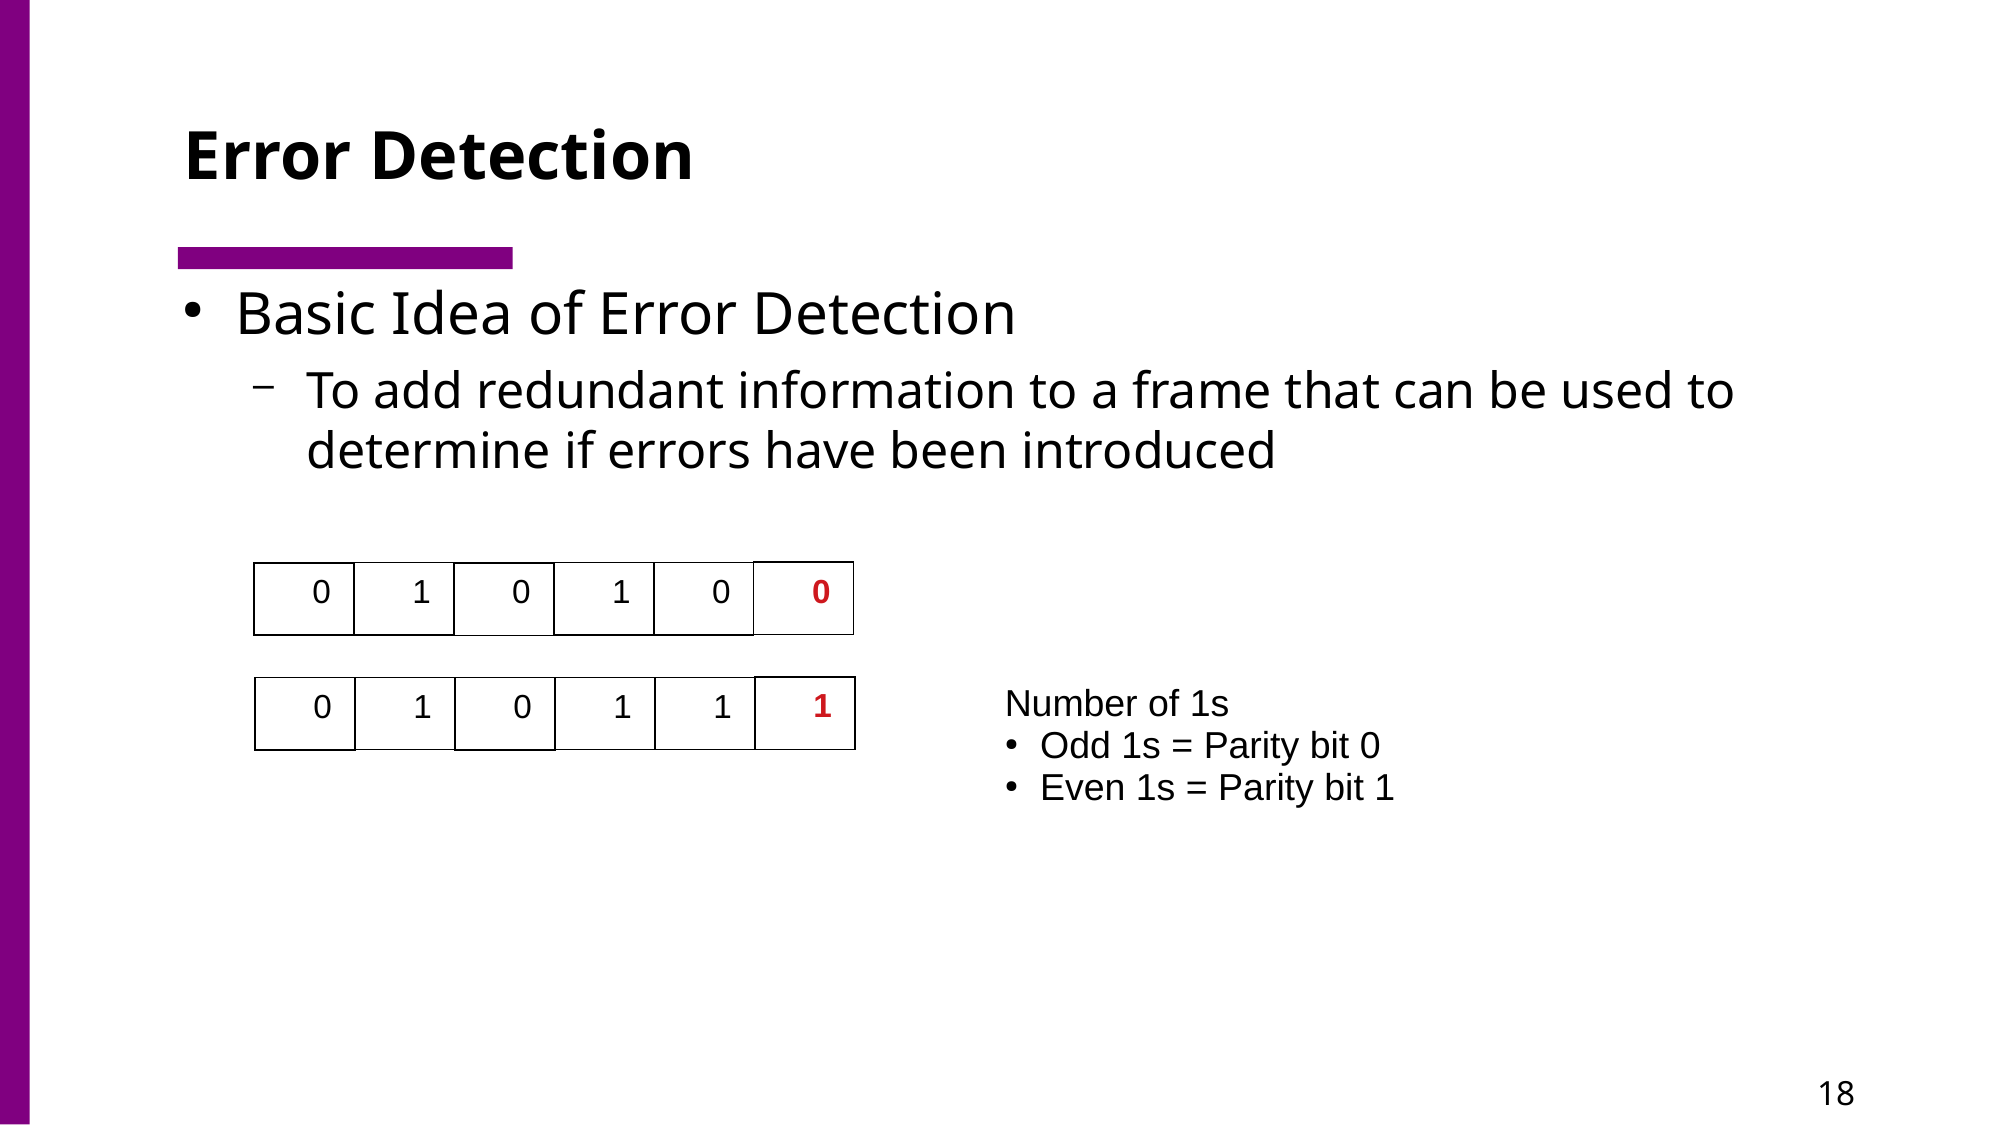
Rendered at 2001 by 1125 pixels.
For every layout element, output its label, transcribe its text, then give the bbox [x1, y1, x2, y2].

text_box 1 [354, 677, 454, 750]
text_box 0 [753, 562, 854, 635]
list Basic Idea of Error Detection To add redundant information to a frame that can be used to determine if errors have been introduced [149, 184, 1959, 1024]
text_box 0 [653, 562, 753, 635]
text_box Number of 1s Odd 1s = Parity bit 0 Even 1s = Parity bit 1 [990, 675, 1411, 816]
title Error Detection [133, 75, 1946, 201]
text_box 0 [253, 562, 354, 636]
text_box 1 [554, 677, 654, 750]
text_box 1 [654, 677, 754, 750]
text_box 1 [353, 562, 453, 635]
text_box 1 [553, 562, 653, 635]
text_box 0 [454, 677, 555, 751]
text_box 1 [754, 677, 855, 750]
text_box 0 [453, 562, 554, 636]
text_box 0 [254, 677, 355, 751]
